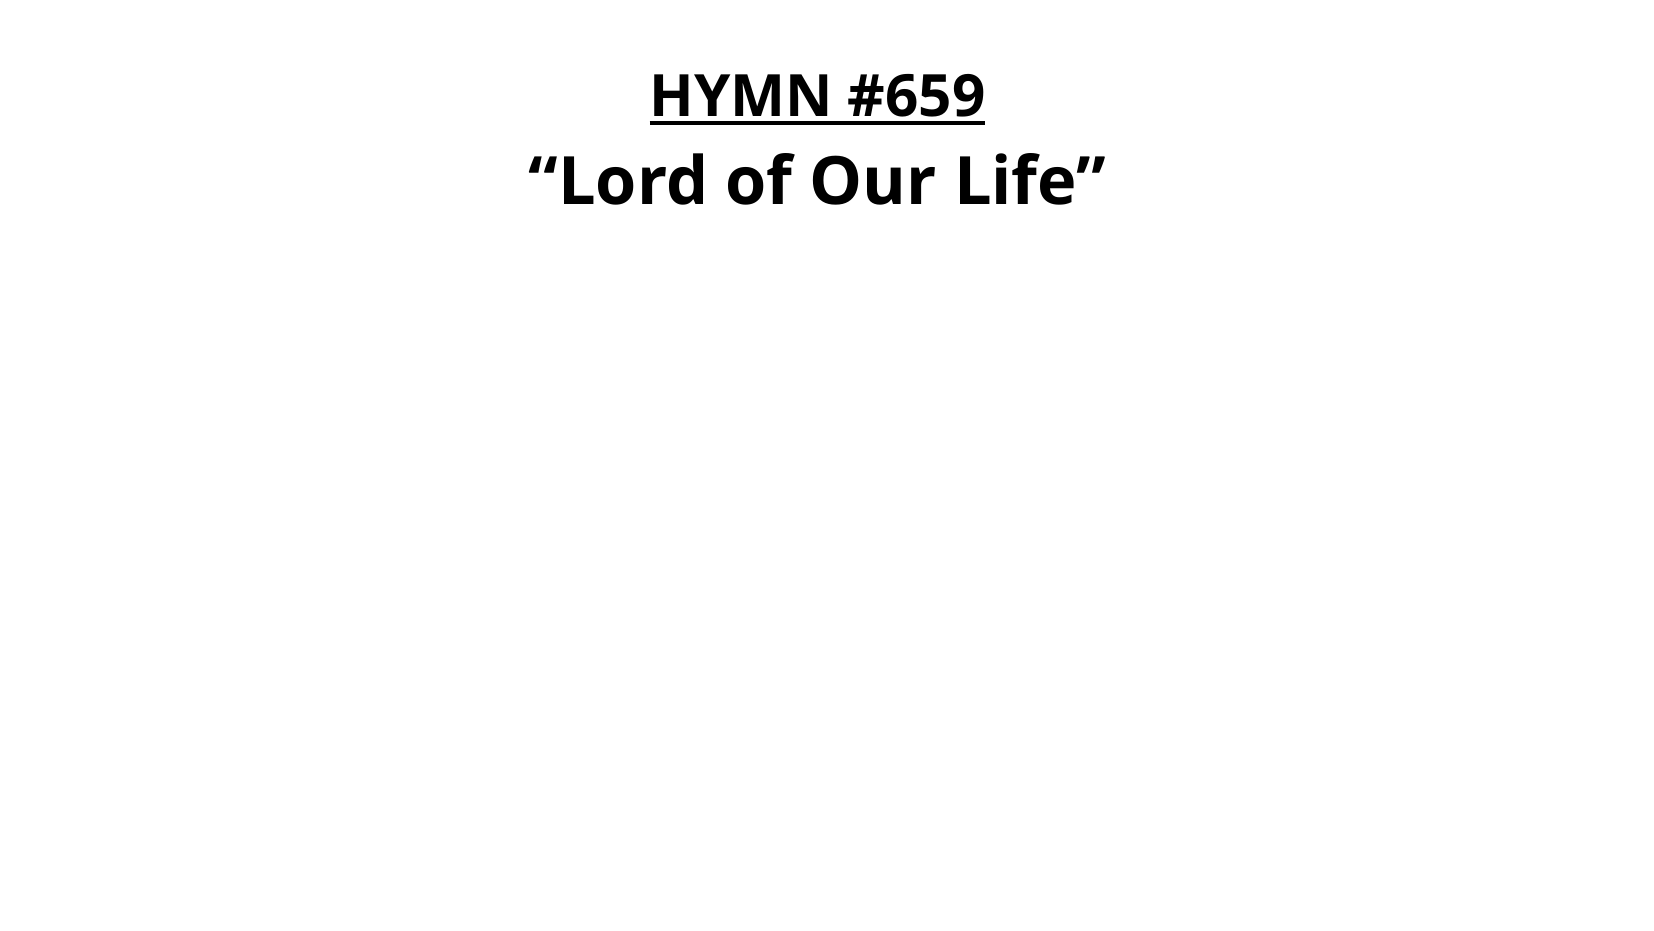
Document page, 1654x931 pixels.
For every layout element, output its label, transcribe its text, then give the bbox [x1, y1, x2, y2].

text_box HYMN #659 “Lord of Our Life” [90, 46, 1546, 228]
